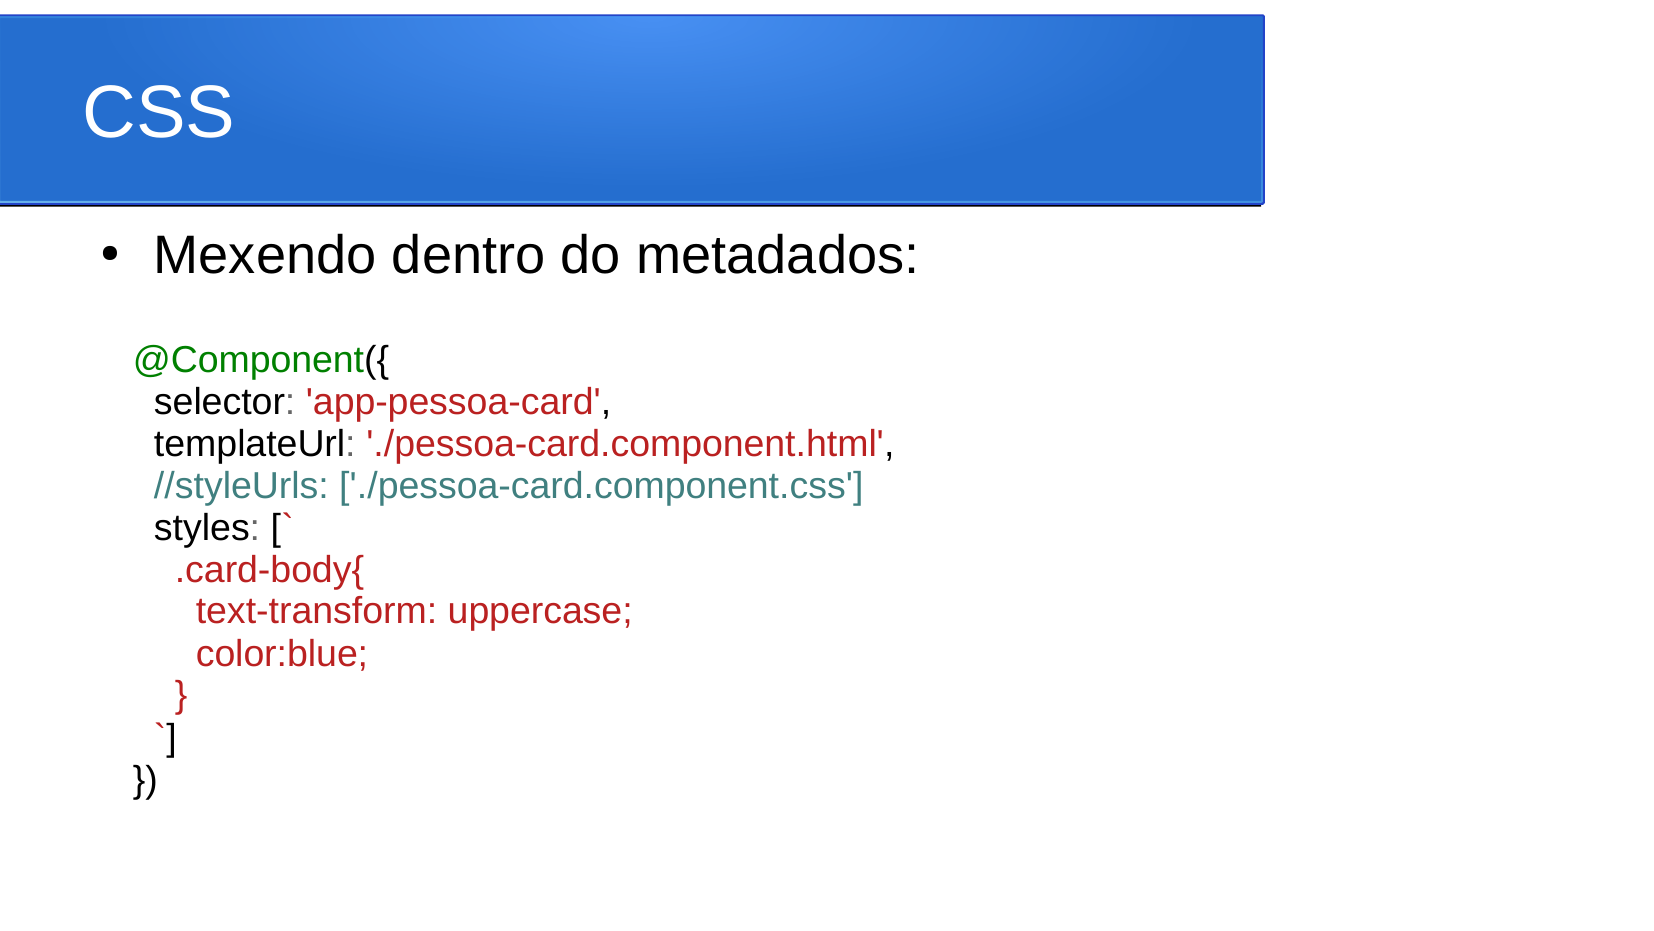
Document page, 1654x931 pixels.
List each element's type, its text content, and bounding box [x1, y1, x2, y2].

title CSS [82, 35, 1235, 189]
list Mexendo dentro do metadados: [82, 224, 1571, 764]
text_box @Component({ selector: 'app-pessoa-card', templateUrl: './pessoa-card.component.html', //styleUrls: ['./pessoa-card.component.css'] styles: [` .card-body{ text-transform: uppercase; color:blue; } `] }) [118, 330, 1241, 808]
